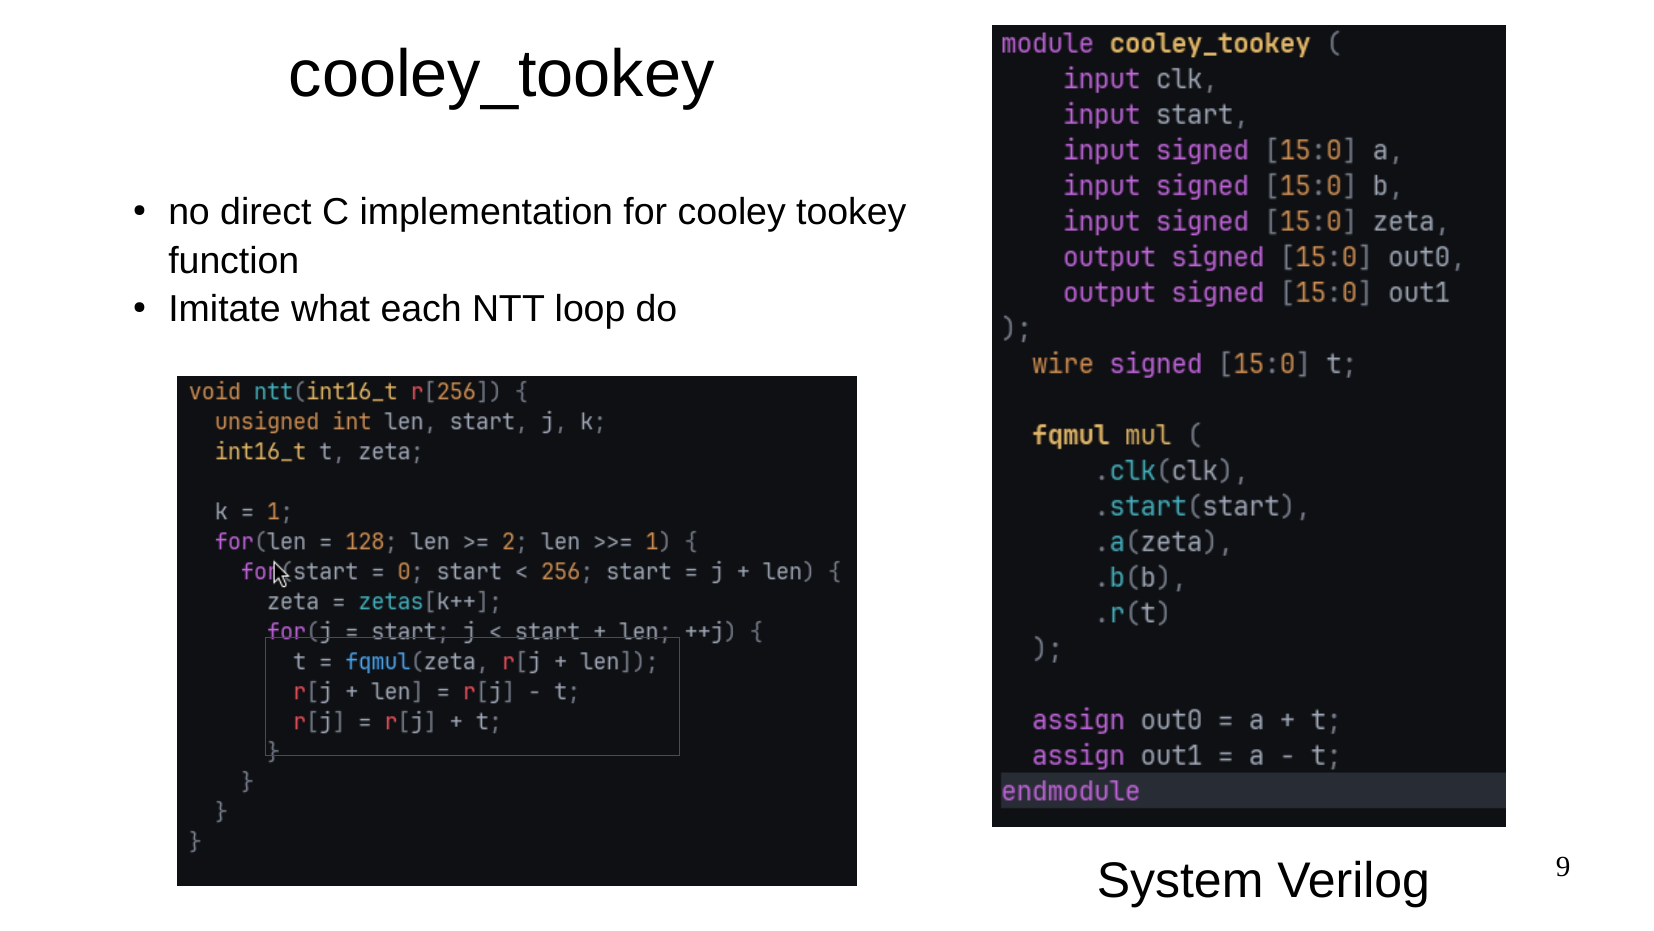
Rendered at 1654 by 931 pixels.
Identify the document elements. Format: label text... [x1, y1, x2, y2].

text_box no direct C implementation for cooley tookey function Imitate what each NTT loop do [118, 177, 945, 709]
picture [992, 25, 1506, 827]
picture [177, 376, 857, 886]
text_box System Verilog [909, 840, 1618, 916]
title cooley_tookey [29, 29, 975, 110]
